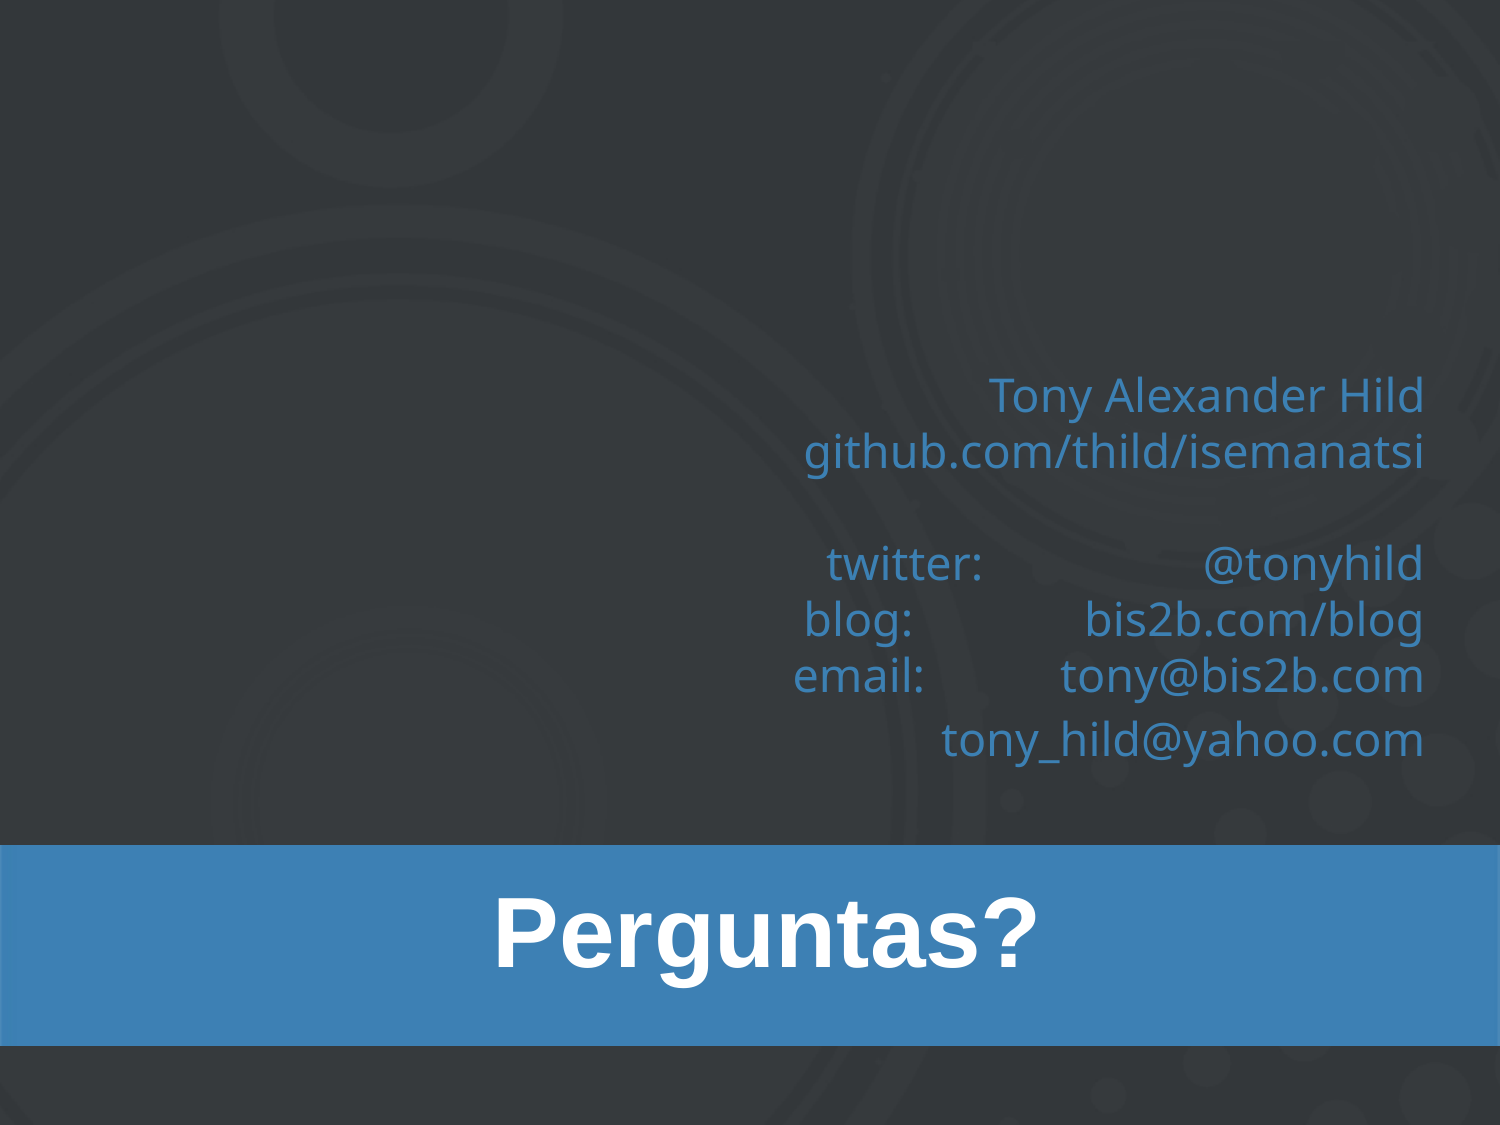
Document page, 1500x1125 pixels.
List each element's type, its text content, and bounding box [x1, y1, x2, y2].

title Tony Alexander Hild github.com/thild/isemanatsi twitter: @tonyhild blog: bis2b.com/blog email: tony@bis2b.com tony_hild@yahoo.com [371, 354, 1441, 833]
subtitle Perguntas? [129, 850, 1406, 1016]
picture [0, 0, 1500, 1125]
